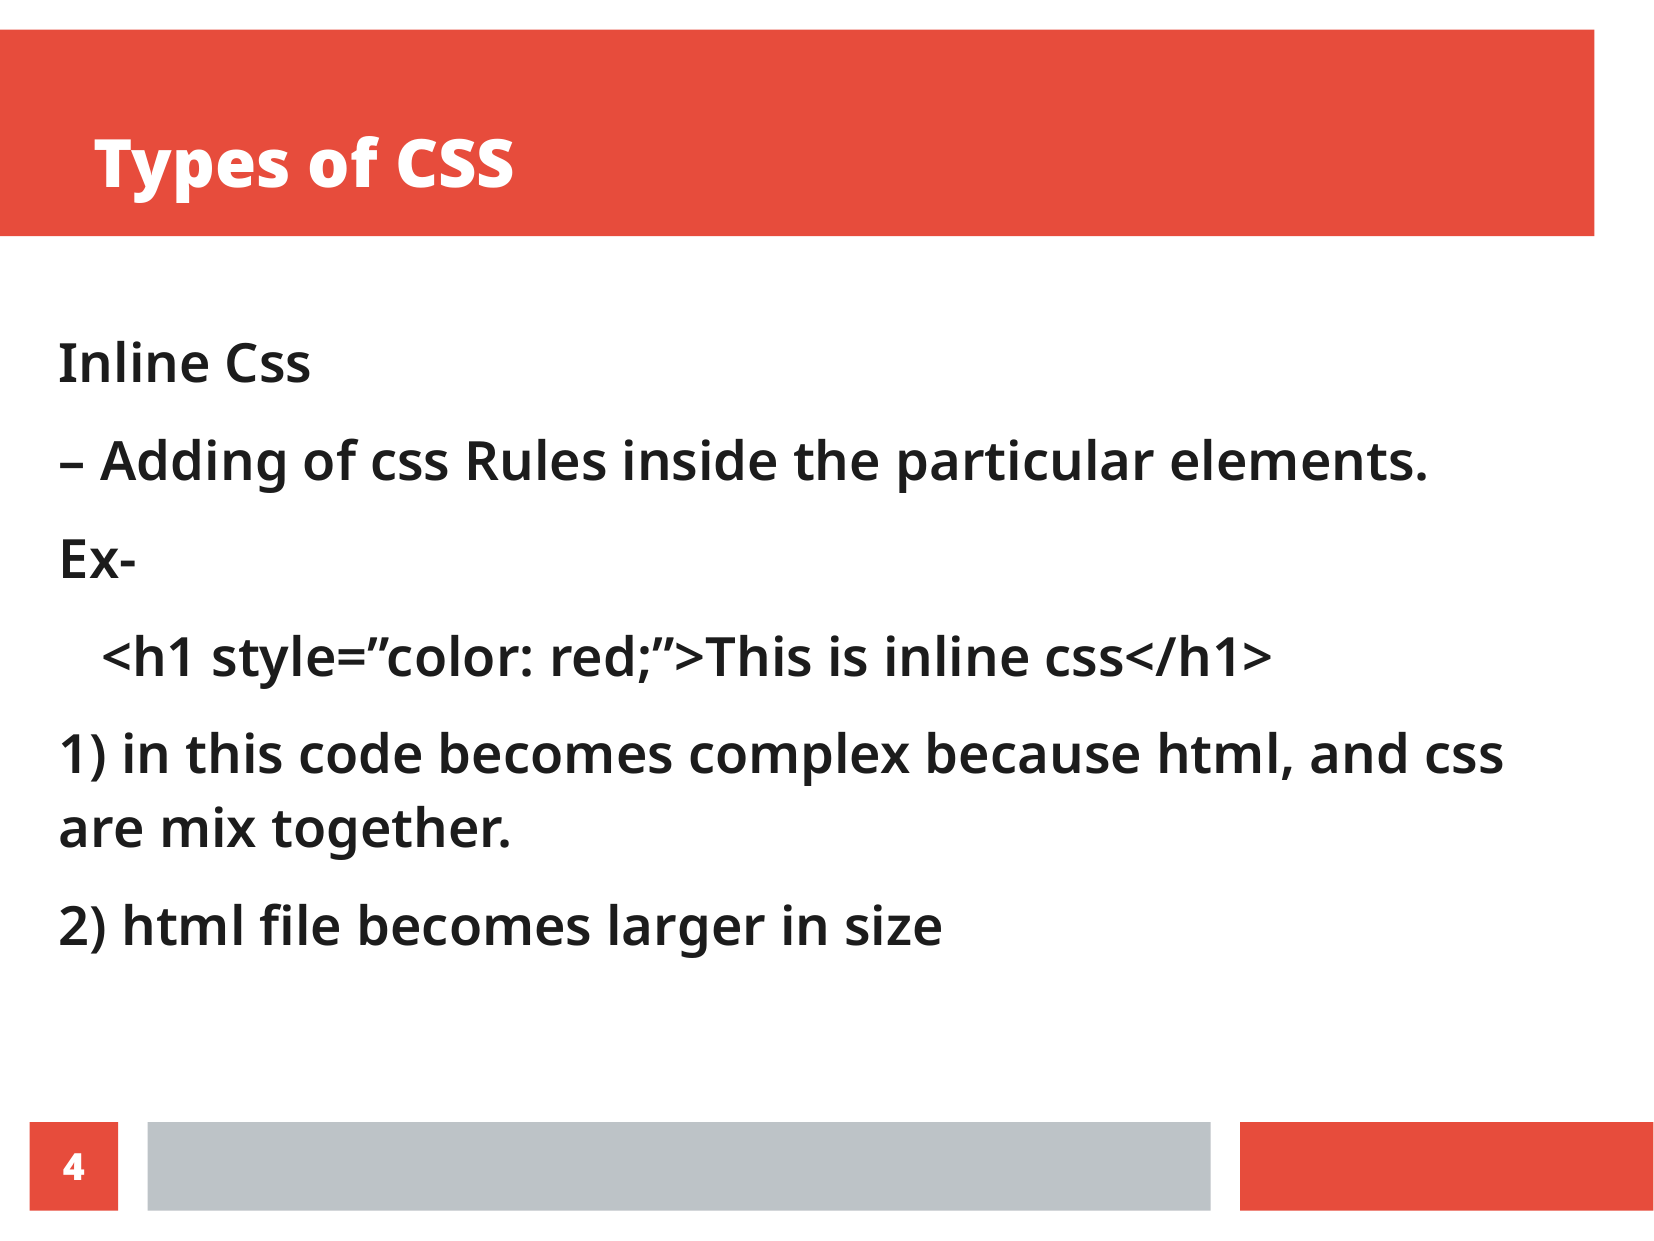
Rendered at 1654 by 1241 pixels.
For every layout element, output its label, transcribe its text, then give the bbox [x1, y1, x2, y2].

title Types of CSS [59, 59, 1595, 207]
list Inline Css – Adding of css Rules inside the particular elements. Ex- <h1 style=”color: red;”>This is inline css</h1> 1) in this code becomes complex because html, and css are mix together. 2) html file becomes larger in size [59, 324, 1565, 1093]
